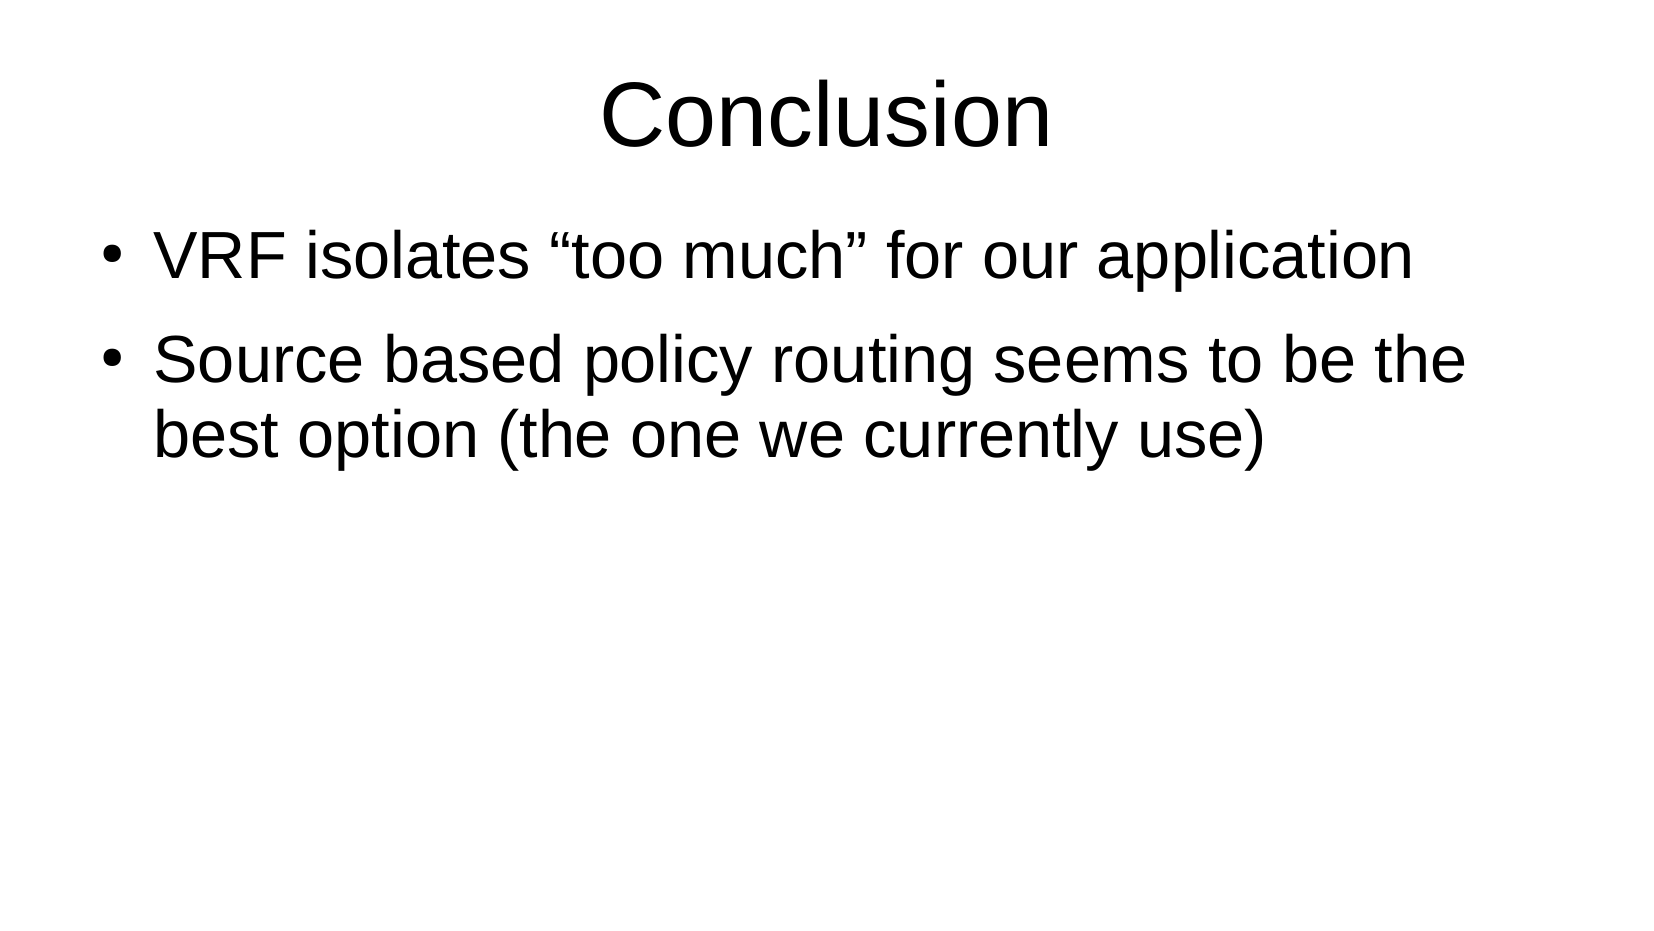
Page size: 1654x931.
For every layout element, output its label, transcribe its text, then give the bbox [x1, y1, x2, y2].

list VRF isolates “too much” for our application Source based policy routing seems to be the best option (the one we currently use) [82, 217, 1571, 758]
title Conclusion [82, 37, 1571, 193]
